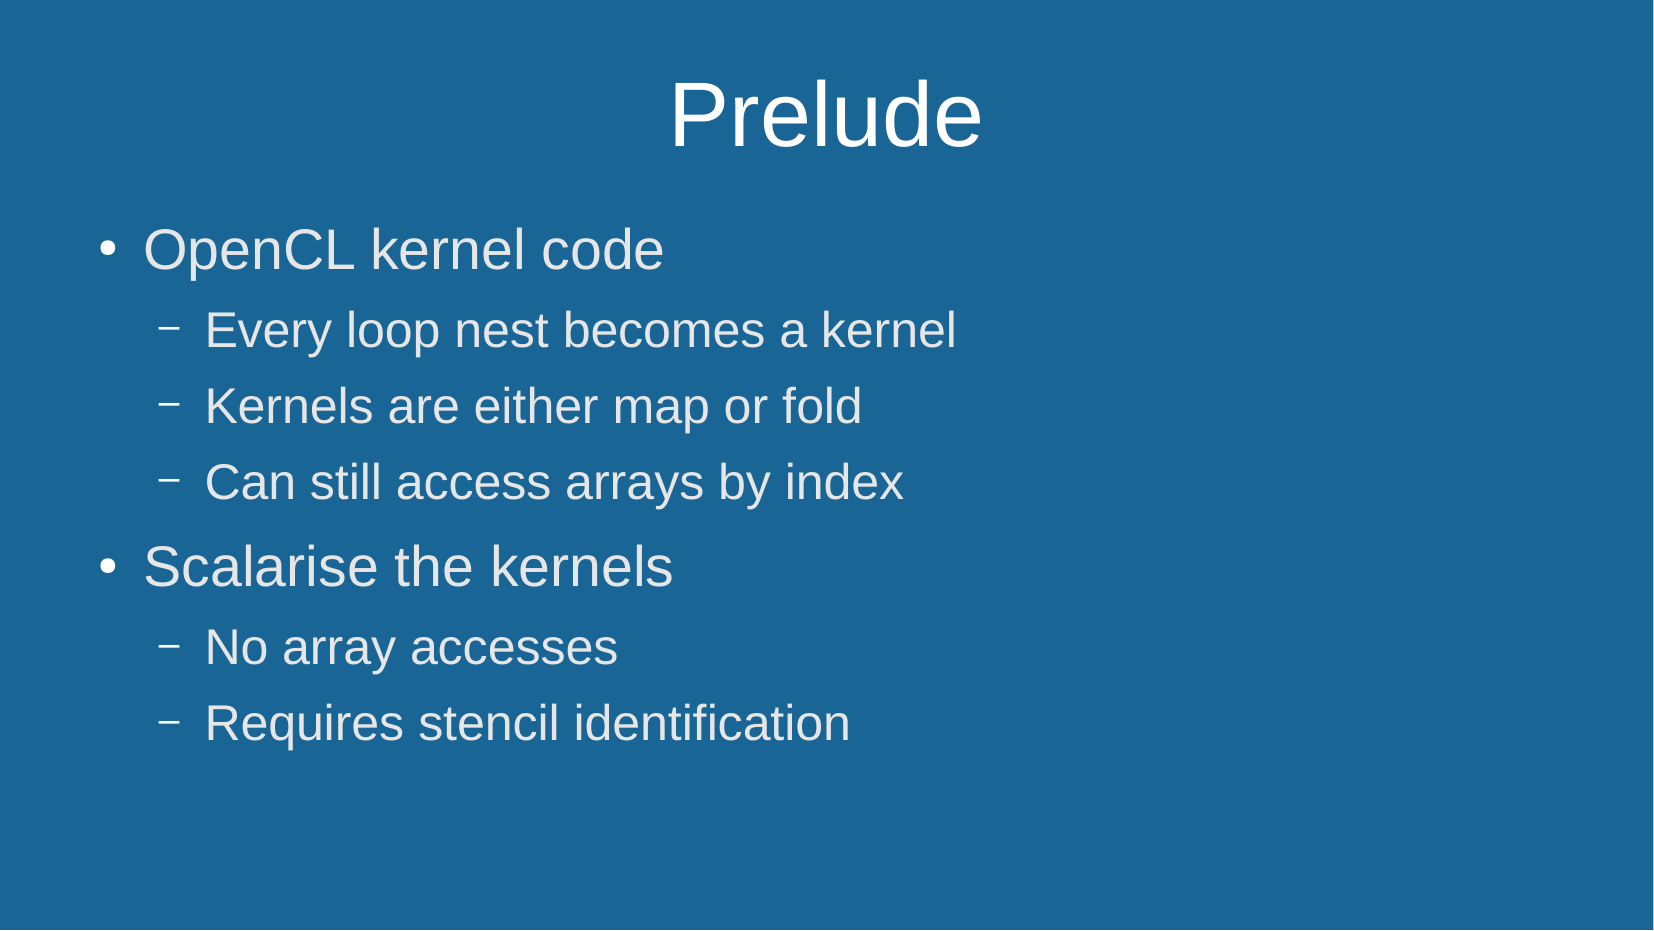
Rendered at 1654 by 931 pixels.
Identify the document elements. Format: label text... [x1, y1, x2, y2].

list OpenCL kernel code Every loop nest becomes a kernel Kernels are either map or fold Can still access arrays by index Scalarise the kernels No array accesses Requires stencil identification [82, 217, 1571, 758]
title Prelude [82, 37, 1571, 193]
